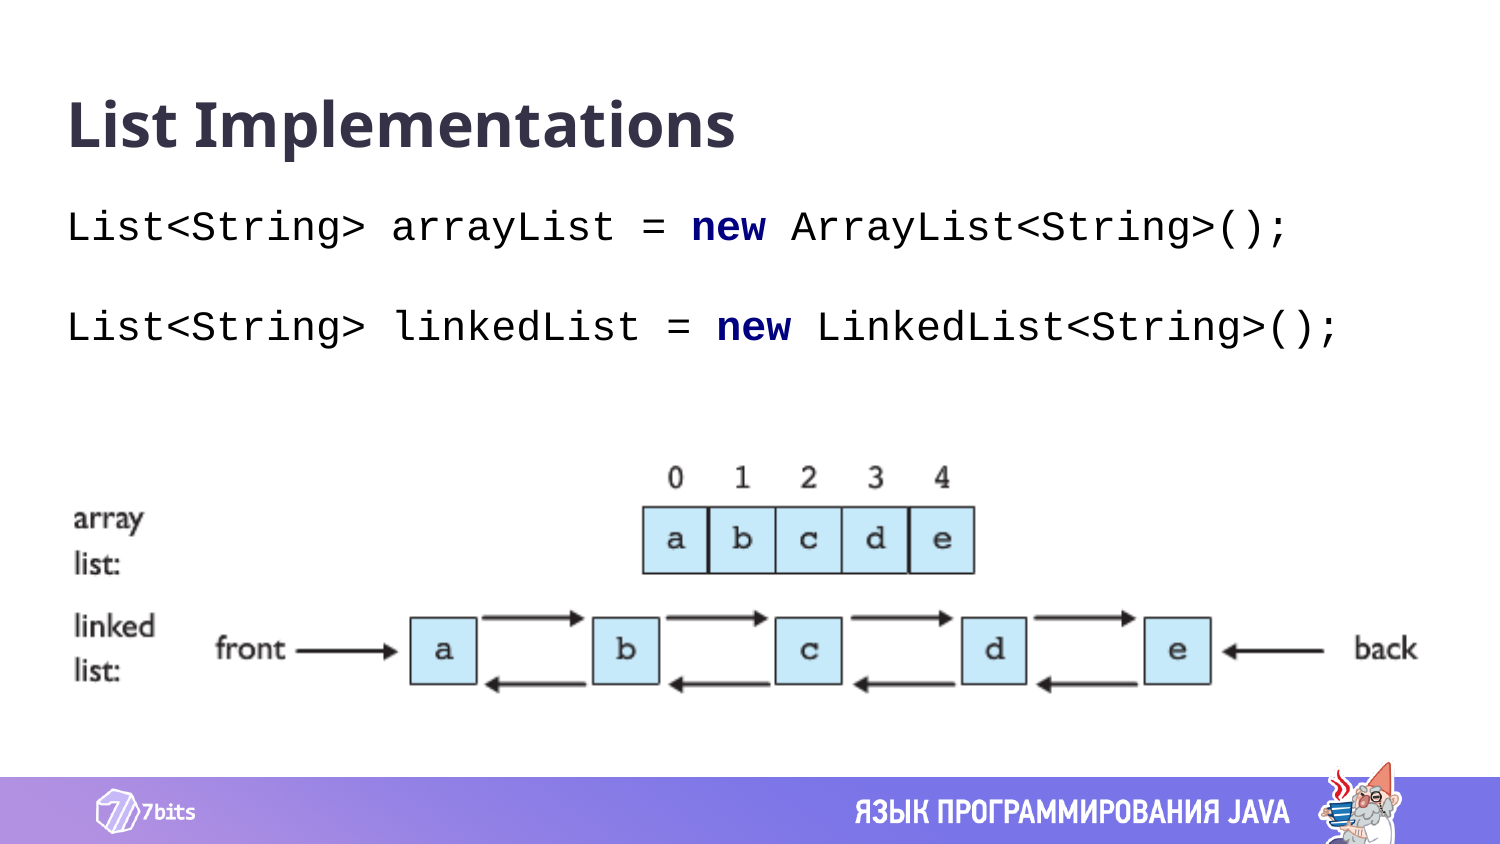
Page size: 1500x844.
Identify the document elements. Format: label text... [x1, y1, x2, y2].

list List<String> arrayList = new ArrayList<String>(); List<String> linkedList = new LinkedList<String>(); [51, 184, 1449, 415]
picture [0, 420, 1500, 844]
title List Implementations [51, 69, 1449, 164]
